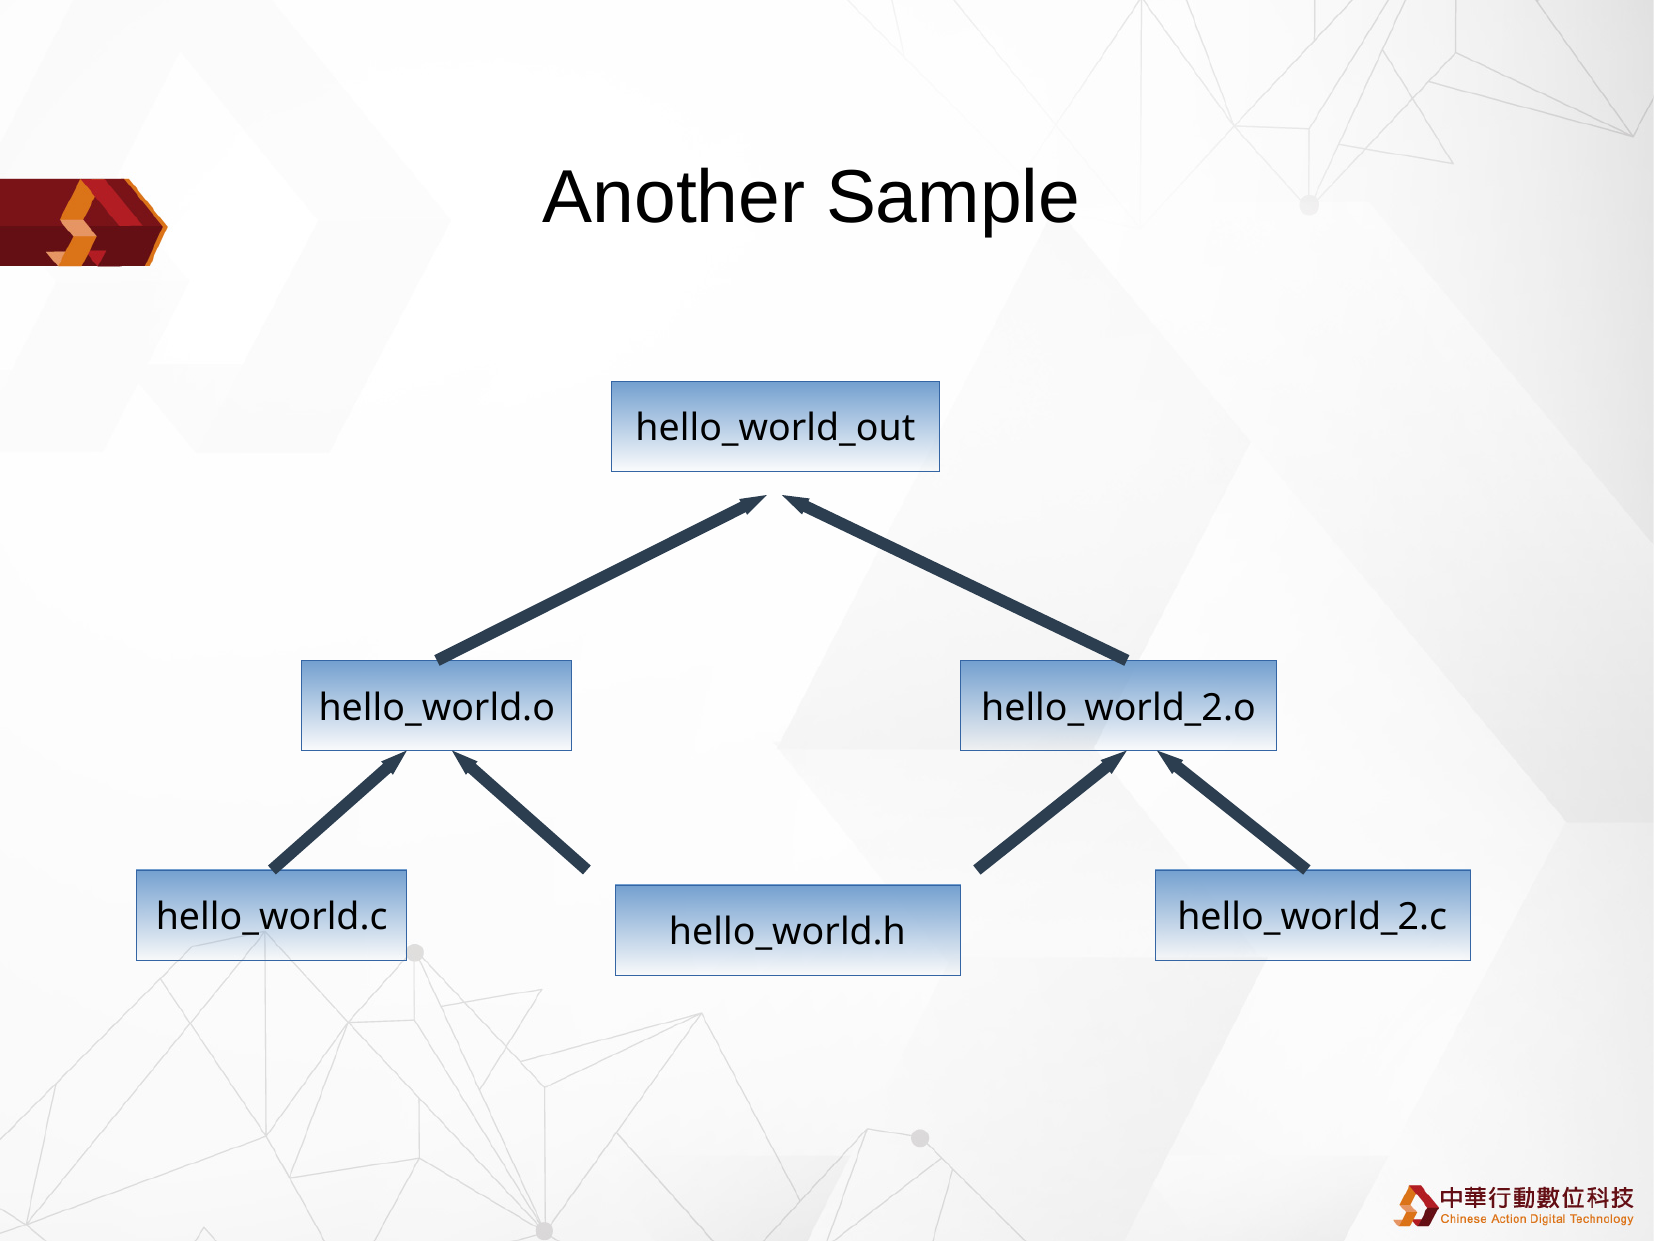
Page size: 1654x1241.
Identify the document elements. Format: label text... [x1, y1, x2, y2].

text_box hello_world.c [136, 870, 407, 961]
text_box hello_world_out [611, 381, 940, 472]
text_box hello_world_2.c [1155, 870, 1471, 961]
text_box hello_world.o [301, 660, 572, 751]
picture [0, 0, 1654, 1241]
text_box hello_world.h [615, 885, 961, 976]
title Another Sample [118, 112, 1506, 281]
text_box hello_world_2.o [960, 660, 1277, 751]
